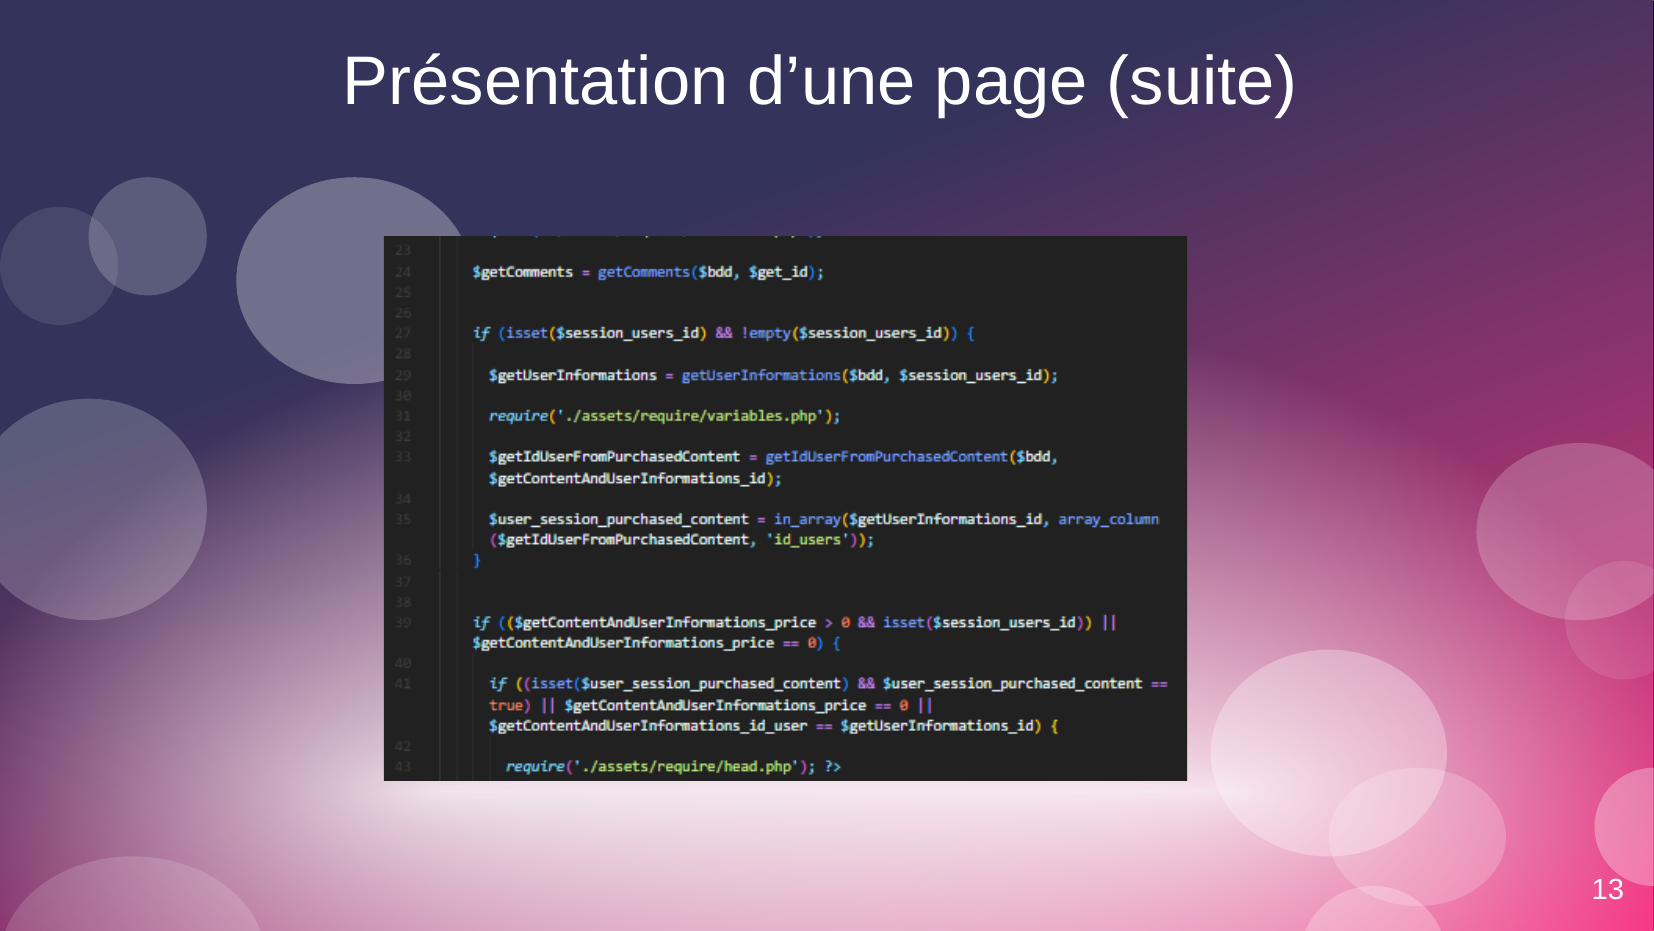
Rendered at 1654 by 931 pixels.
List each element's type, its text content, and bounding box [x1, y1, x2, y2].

title Présentation d’une page (suite) [82, 0, 1559, 163]
picture [383, 236, 1188, 781]
